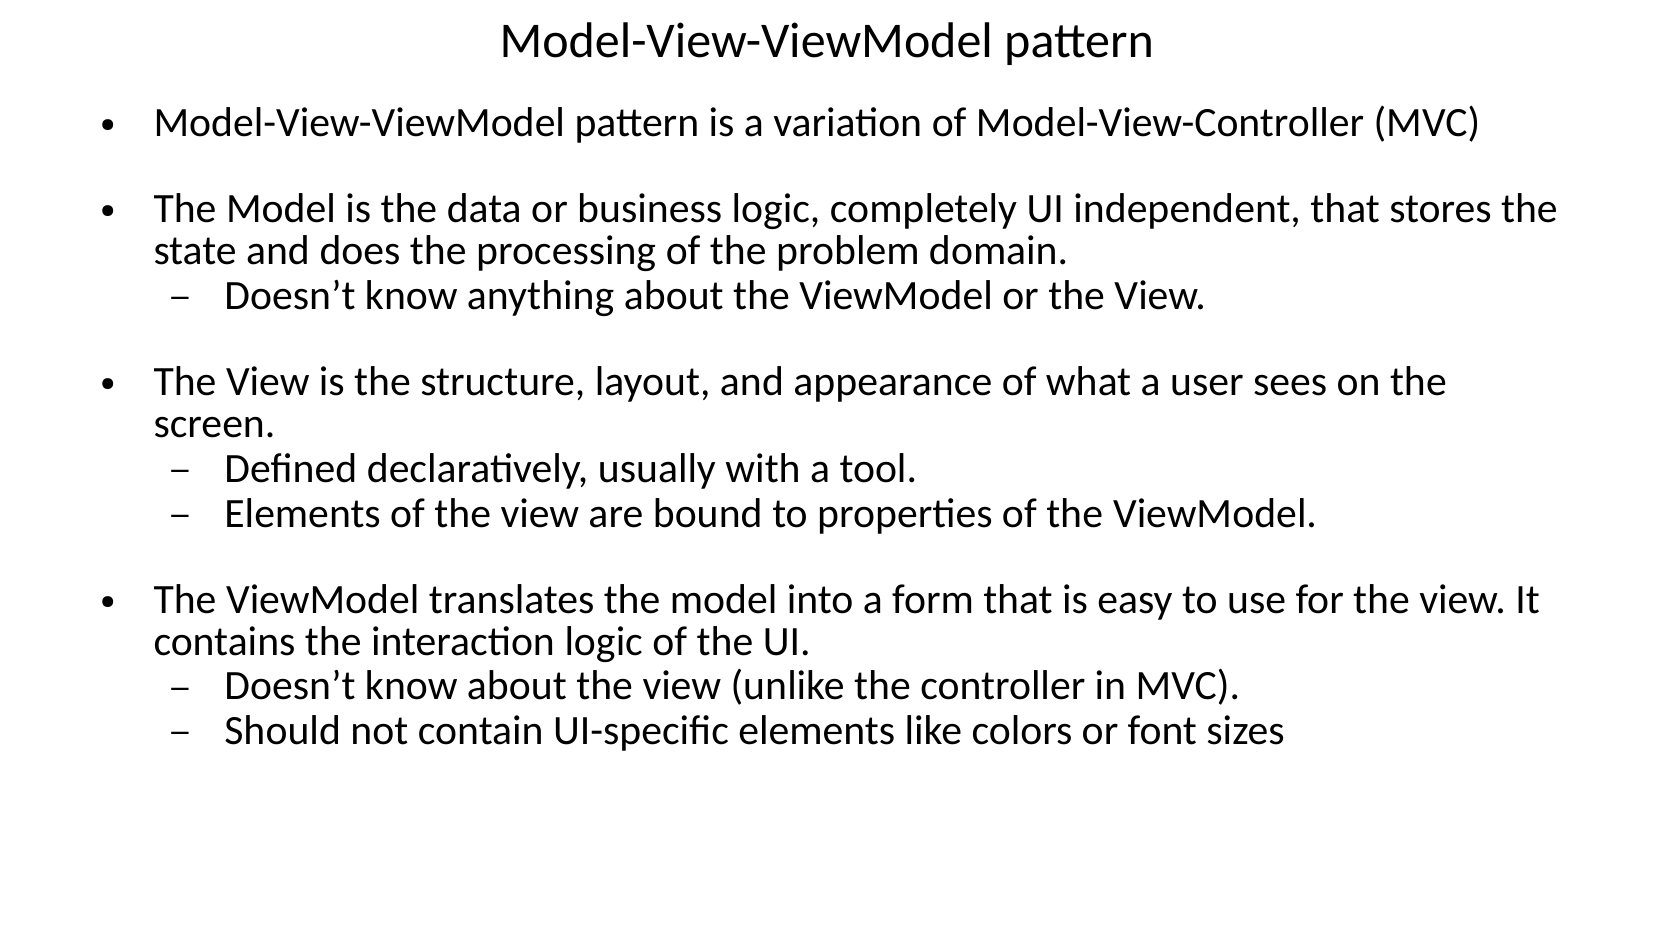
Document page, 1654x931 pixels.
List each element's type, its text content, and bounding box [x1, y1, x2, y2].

title Model-View-ViewModel pattern [82, 15, 1571, 76]
list Model-View-ViewModel pattern is a variation of Model-View-Controller (MVC) The Model is the data or business logic, completely UI independent, that stores the state and does the processing of the problem domain. Doesn’t know anything about the ViewModel or the View. The View is the structure, layout, and appearance of what a user sees on the screen. Defined declaratively, usually with a tool. Elements of the view are bound to properties of the ViewModel. The ViewModel translates the model into a form that is easy to use for the view. It contains the interaction logic of the UI. Doesn’t know about the view (unlike the controller in MVC). Should not contain UI-specific elements like colors or font sizes [82, 105, 1571, 916]
